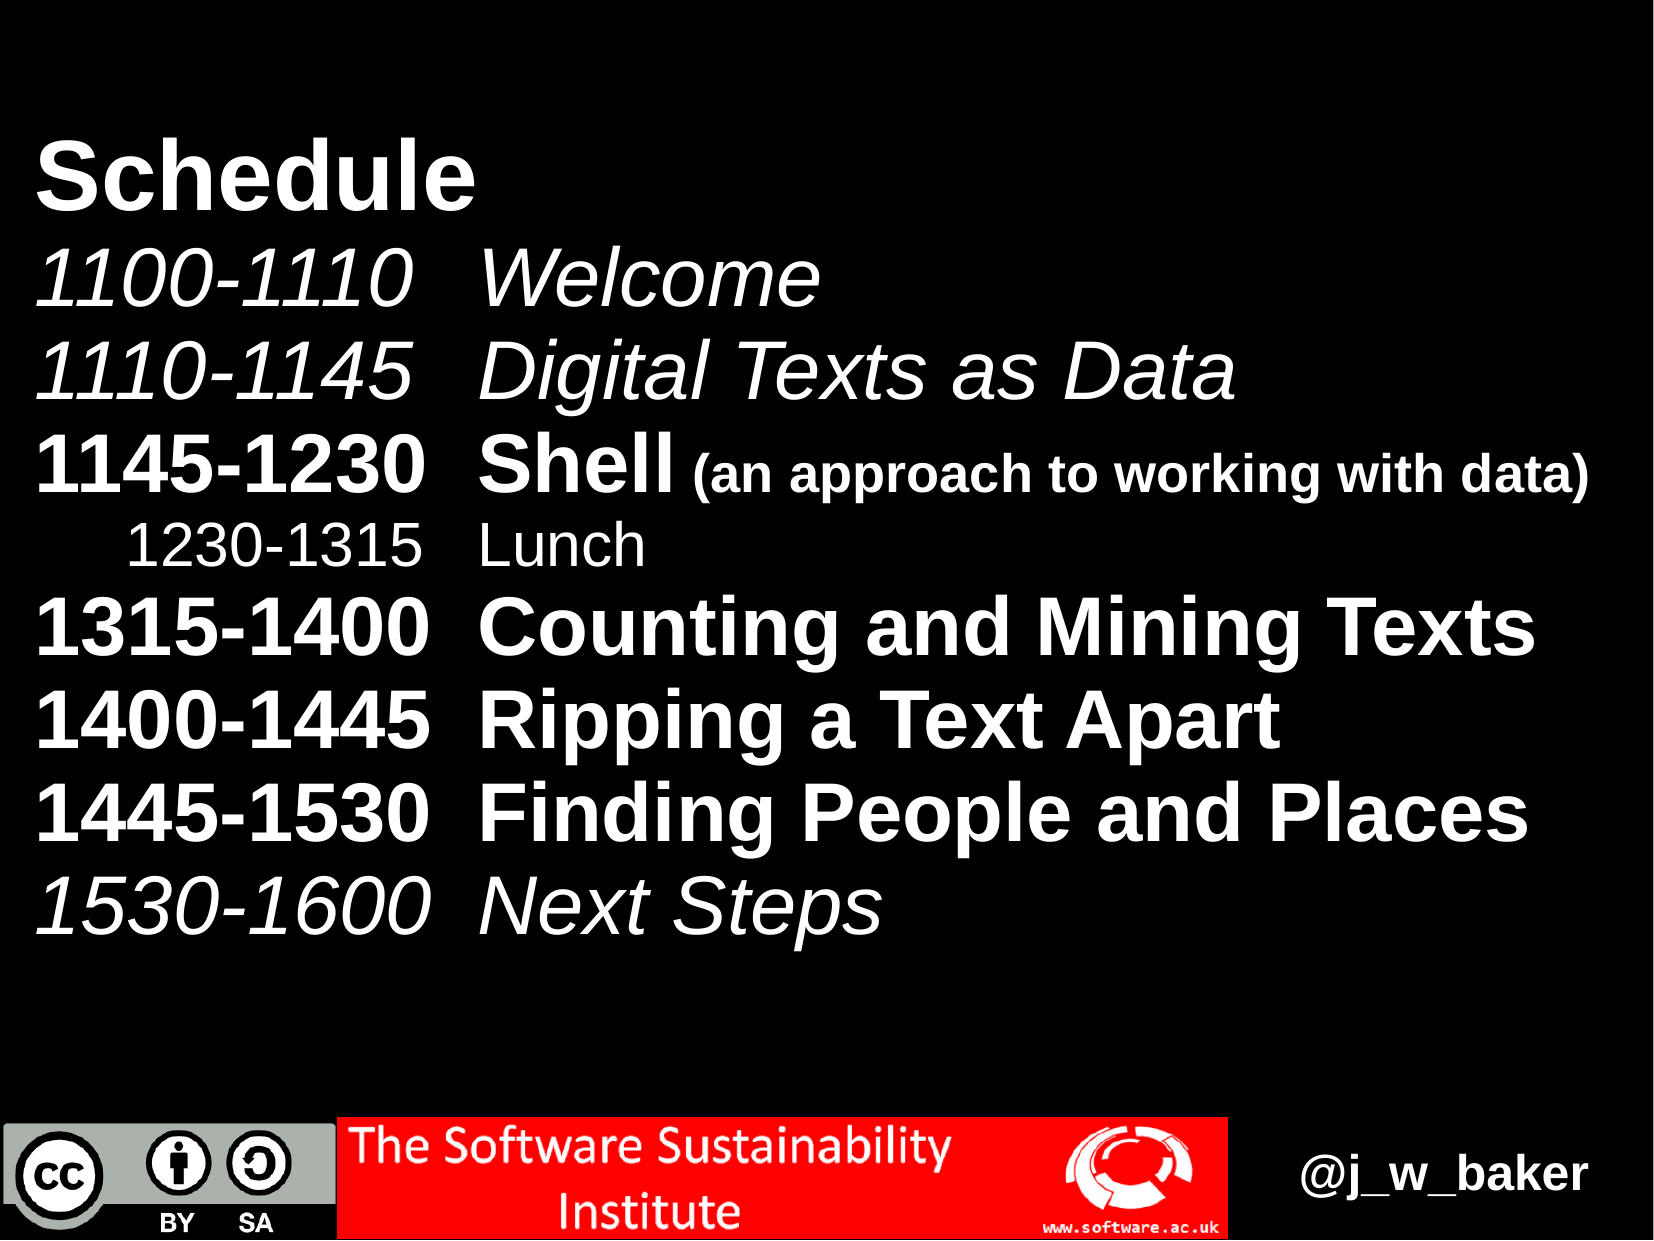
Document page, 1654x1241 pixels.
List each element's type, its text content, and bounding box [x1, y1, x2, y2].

picture [0, 1117, 1228, 1239]
text_box @j_w_baker [1266, 1085, 1622, 1241]
text_box Schedule 1100-1110 Welcome 1110-1145 Digital Texts as Data 1145-1230 Shell (an approach to working with data) 1230-1315 Lunch 1315-1400 Counting and Mining Texts 1400-1445 Ripping a Text Apart 1445-1530 Finding People and Places 1530-1600 Next Steps [34, 118, 1629, 954]
